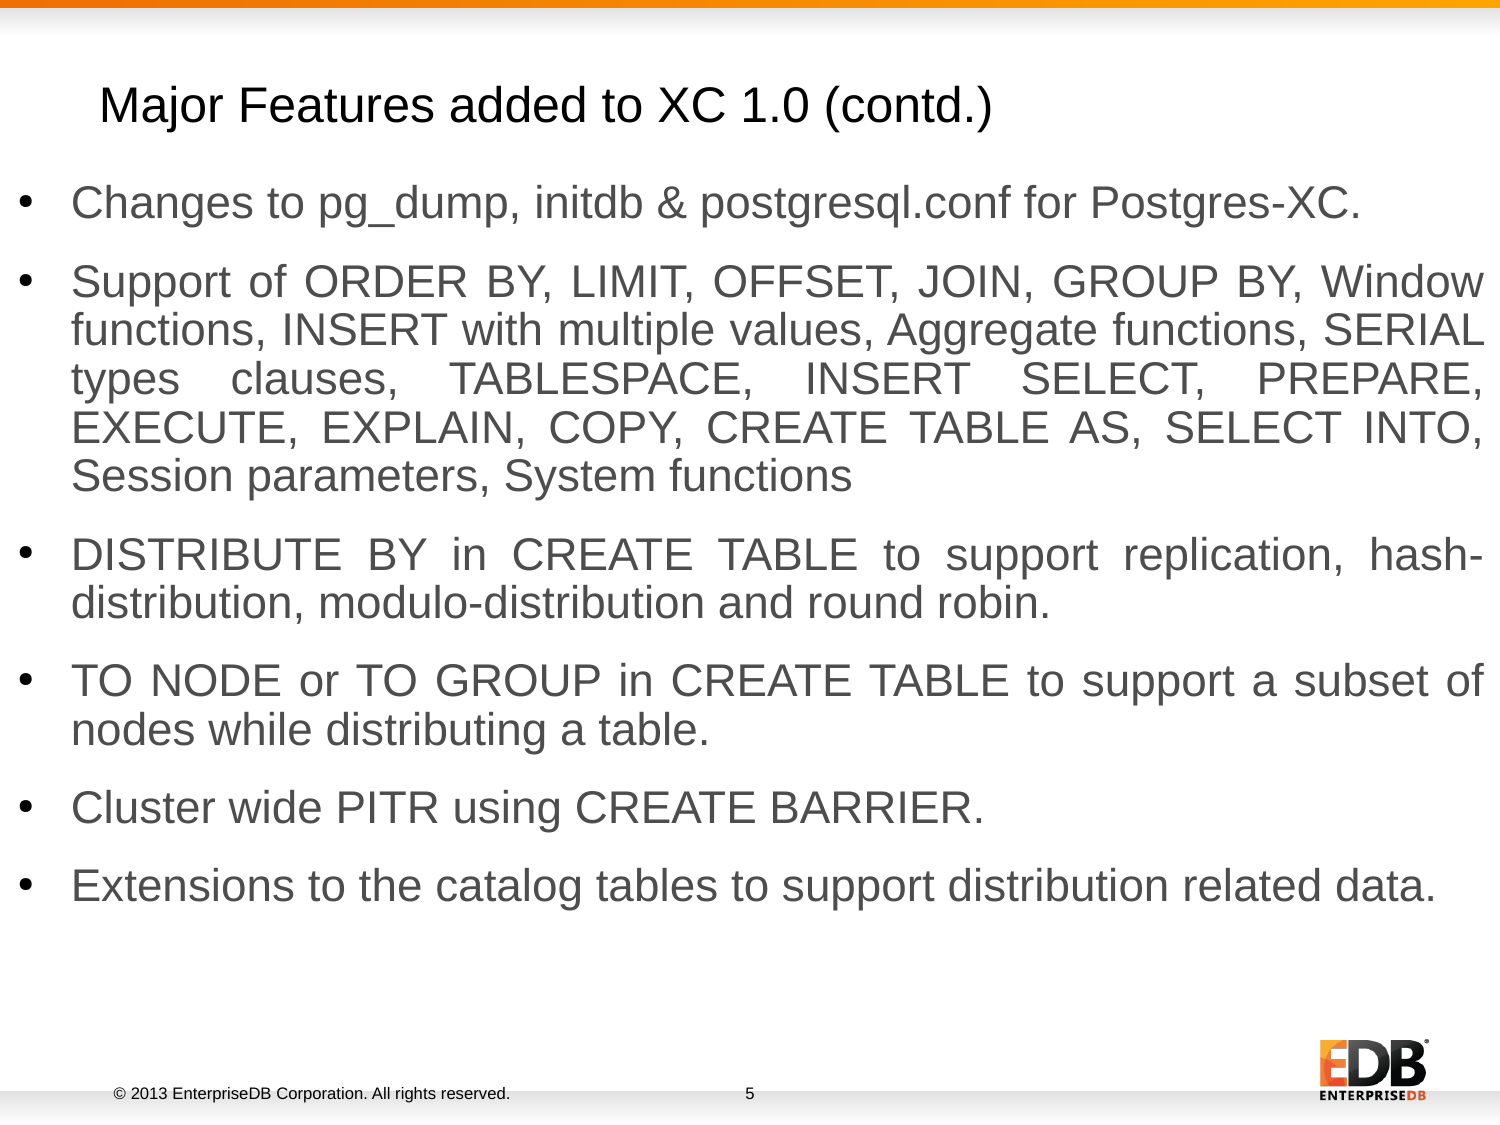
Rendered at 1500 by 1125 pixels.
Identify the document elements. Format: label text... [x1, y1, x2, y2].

list Changes to pg_dump, initdb & postgresql.conf for Postgres-XC. Support of ORDER BY, LIMIT, OFFSET, JOIN, GROUP BY, Window functions, INSERT with multiple values, Aggregate functions, SERIAL types clauses, TABLESPACE, INSERT SELECT, PREPARE, EXECUTE, EXPLAIN, COPY, CREATE TABLE AS, SELECT INTO, Session parameters, System functions DISTRIBUTE BY in CREATE TABLE to support replication, hash-distribution, modulo-distribution and round robin. TO NODE or TO GROUP in CREATE TABLE to support a subset of nodes while distributing a table. Cluster wide PITR using CREATE BARRIER. Extensions to the catalog tables to support distribution related data. [0, 179, 1486, 1036]
picture [1318, 1036, 1430, 1101]
title Major Features added to XC 1.0 (contd.) [98, 33, 1403, 179]
